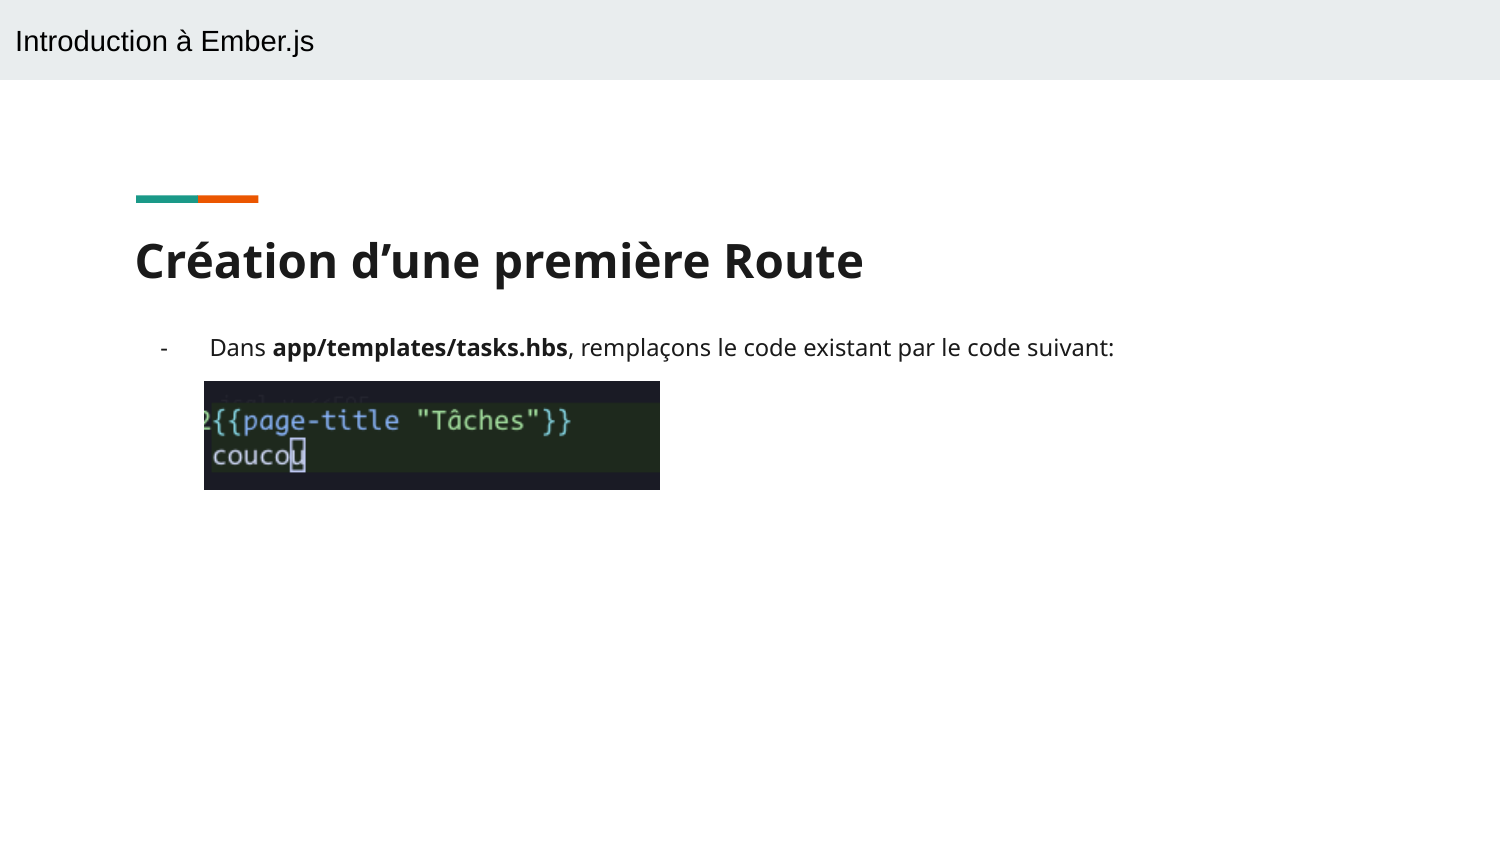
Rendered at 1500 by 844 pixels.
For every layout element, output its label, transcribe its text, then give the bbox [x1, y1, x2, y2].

picture [204, 381, 660, 490]
title Création d’une première Route [119, 216, 1381, 305]
list Dans app/templates/tasks.hbs, remplaçons le code existant par le code suivant: [119, 313, 1381, 685]
